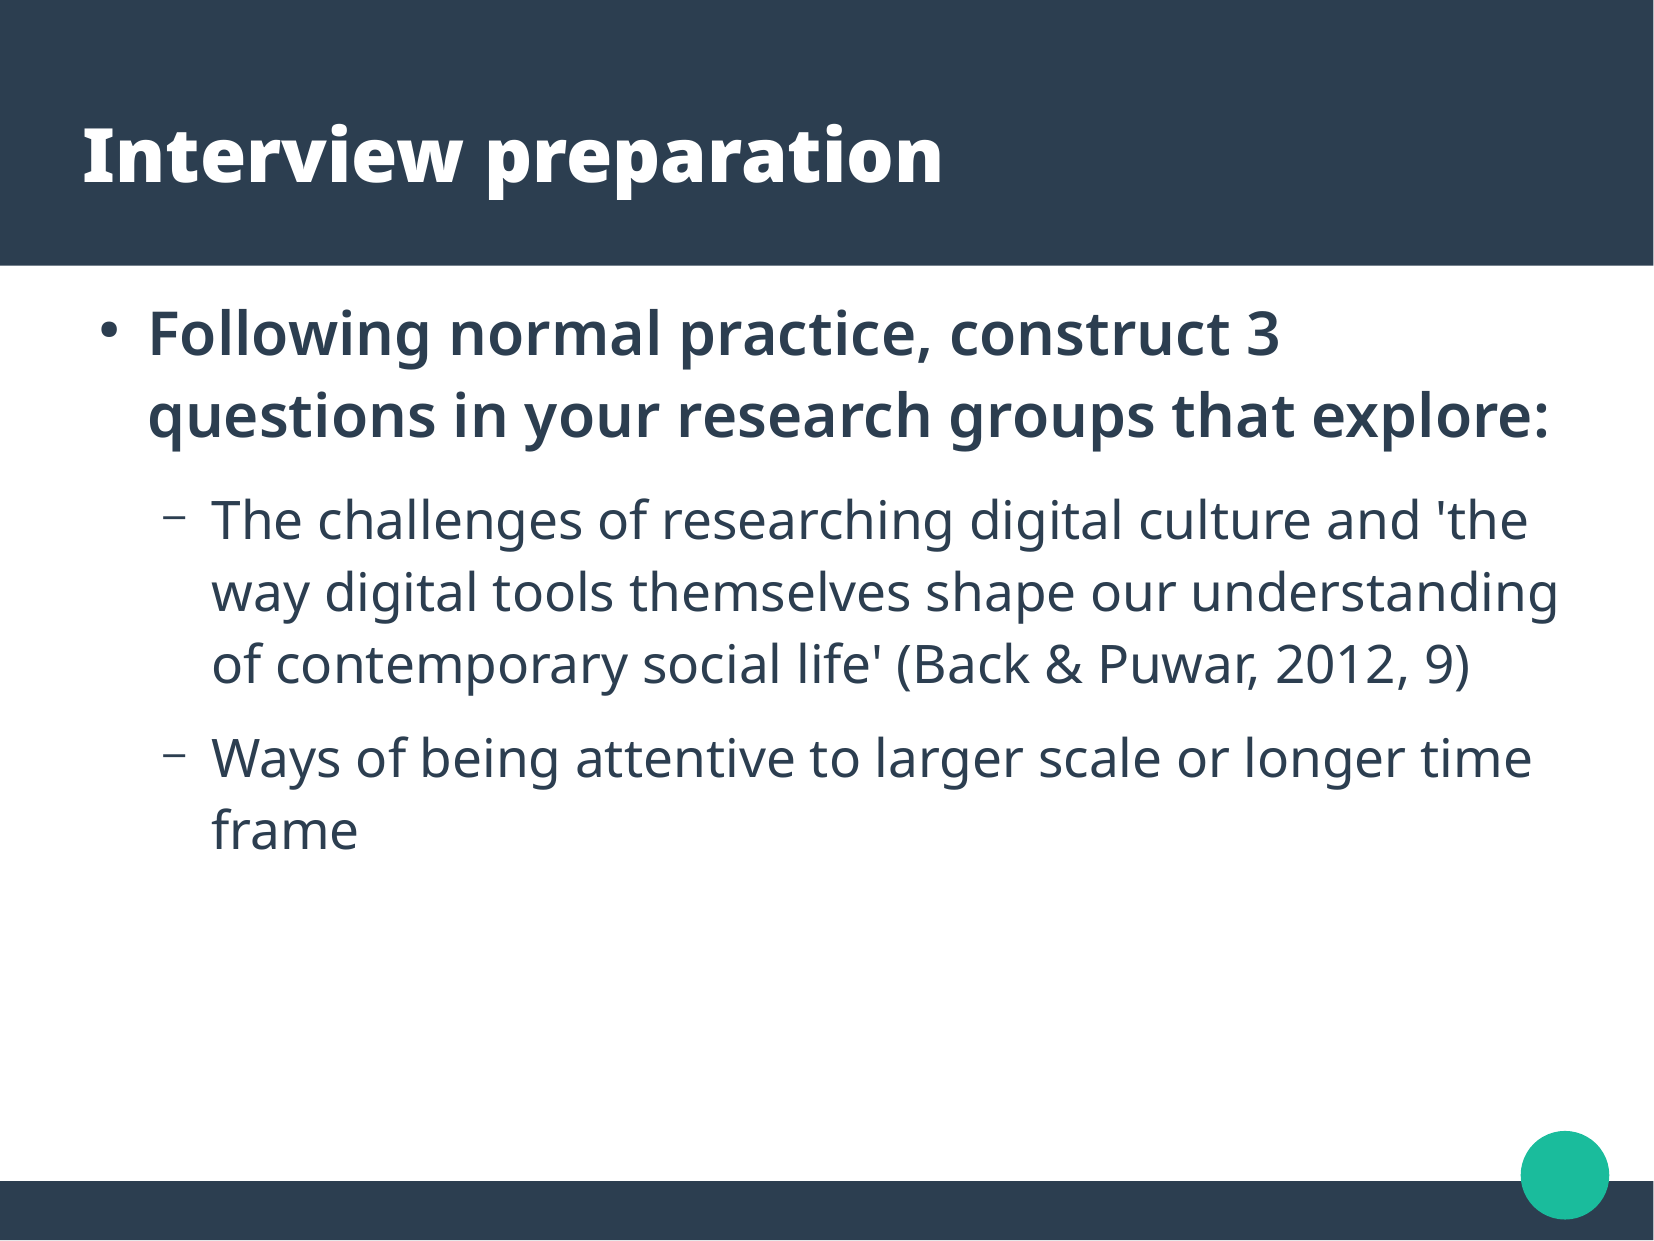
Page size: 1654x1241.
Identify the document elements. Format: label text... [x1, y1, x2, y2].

list Following normal practice, construct 3 questions in your research groups that explore: The challenges of researching digital culture and 'the way digital tools themselves shape our understanding of contemporary social life' (Back & Puwar, 2012, 9) Ways of being attentive to larger scale or longer time frame [82, 290, 1571, 1010]
title Interview preparation [82, 49, 1571, 257]
